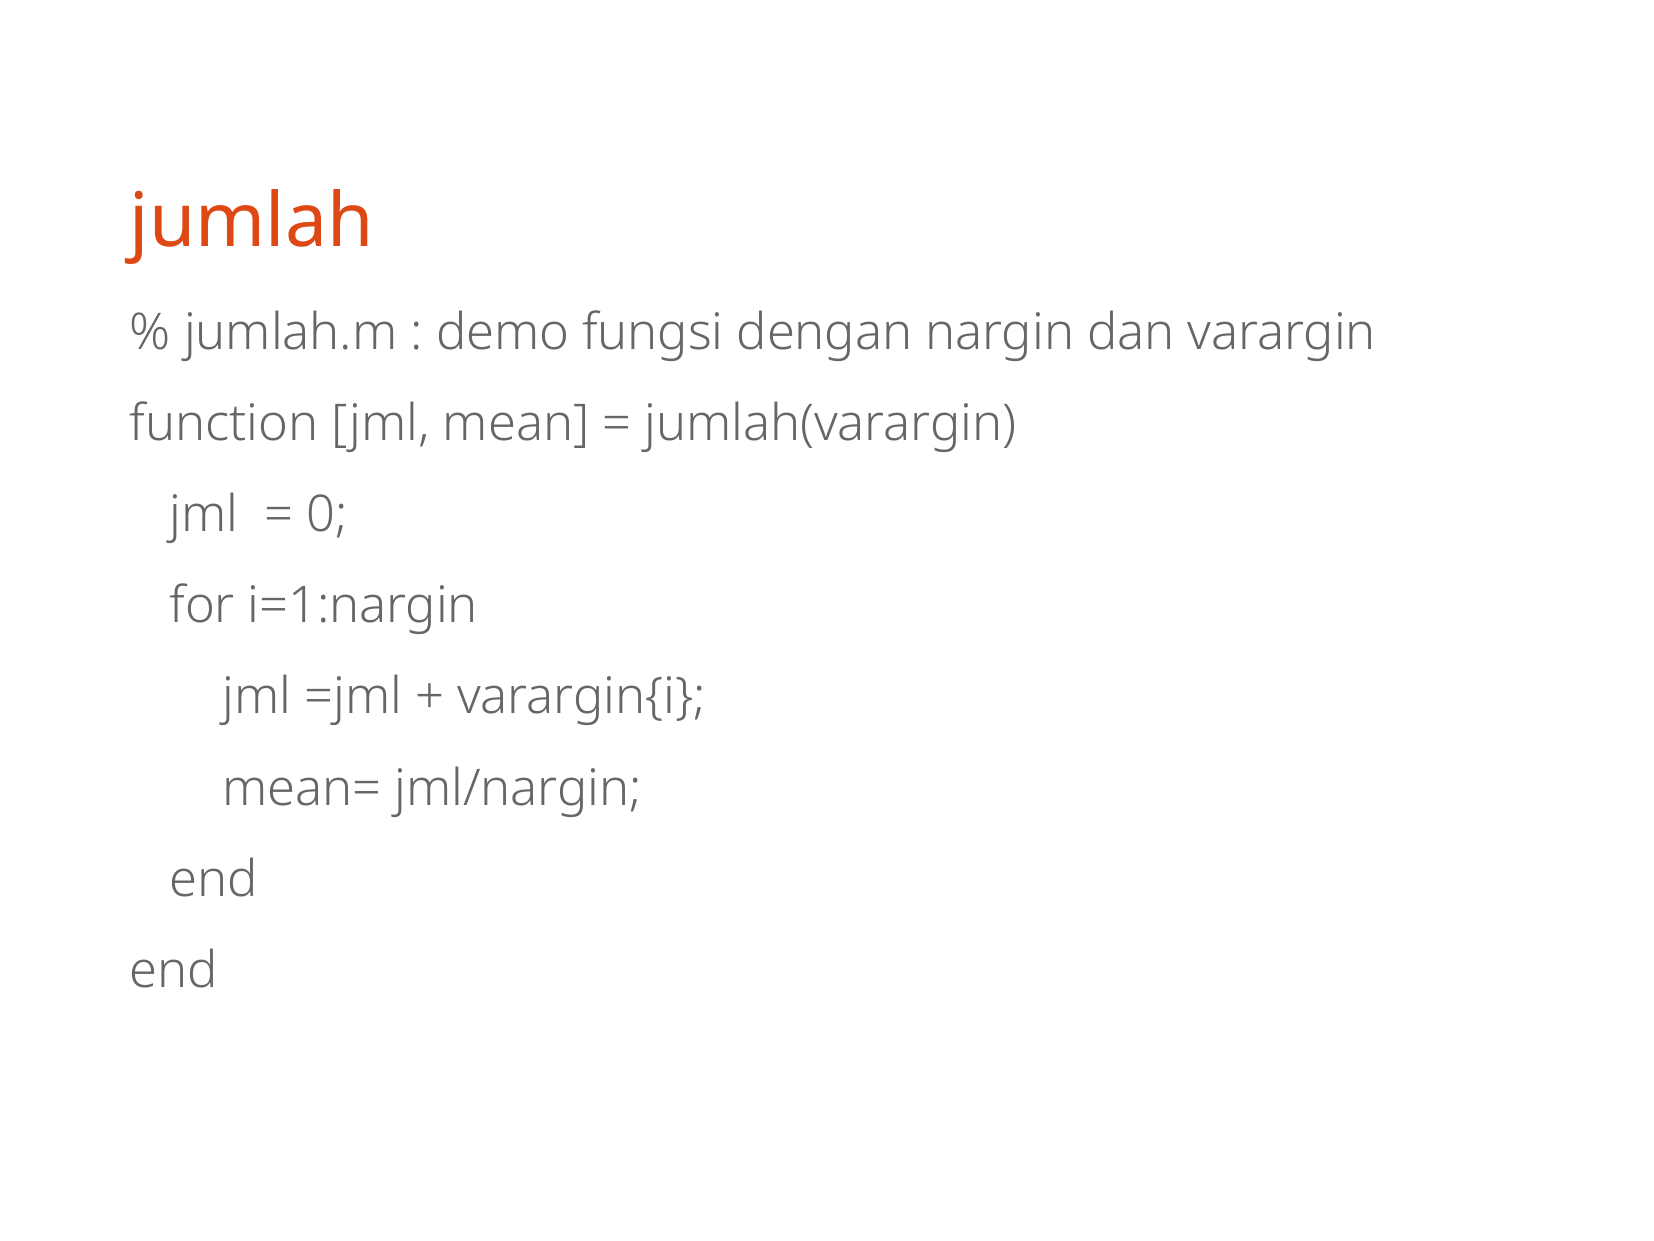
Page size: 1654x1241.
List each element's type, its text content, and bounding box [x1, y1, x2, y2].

title jumlah [129, 153, 1518, 281]
list % jumlah.m : demo fungsi dengan nargin dan varargin function [jml, mean] = jumlah(varargin) jml = 0; for i=1:nargin jml =jml + varargin{i}; mean= jml/nargin; end end [129, 295, 1518, 1010]
